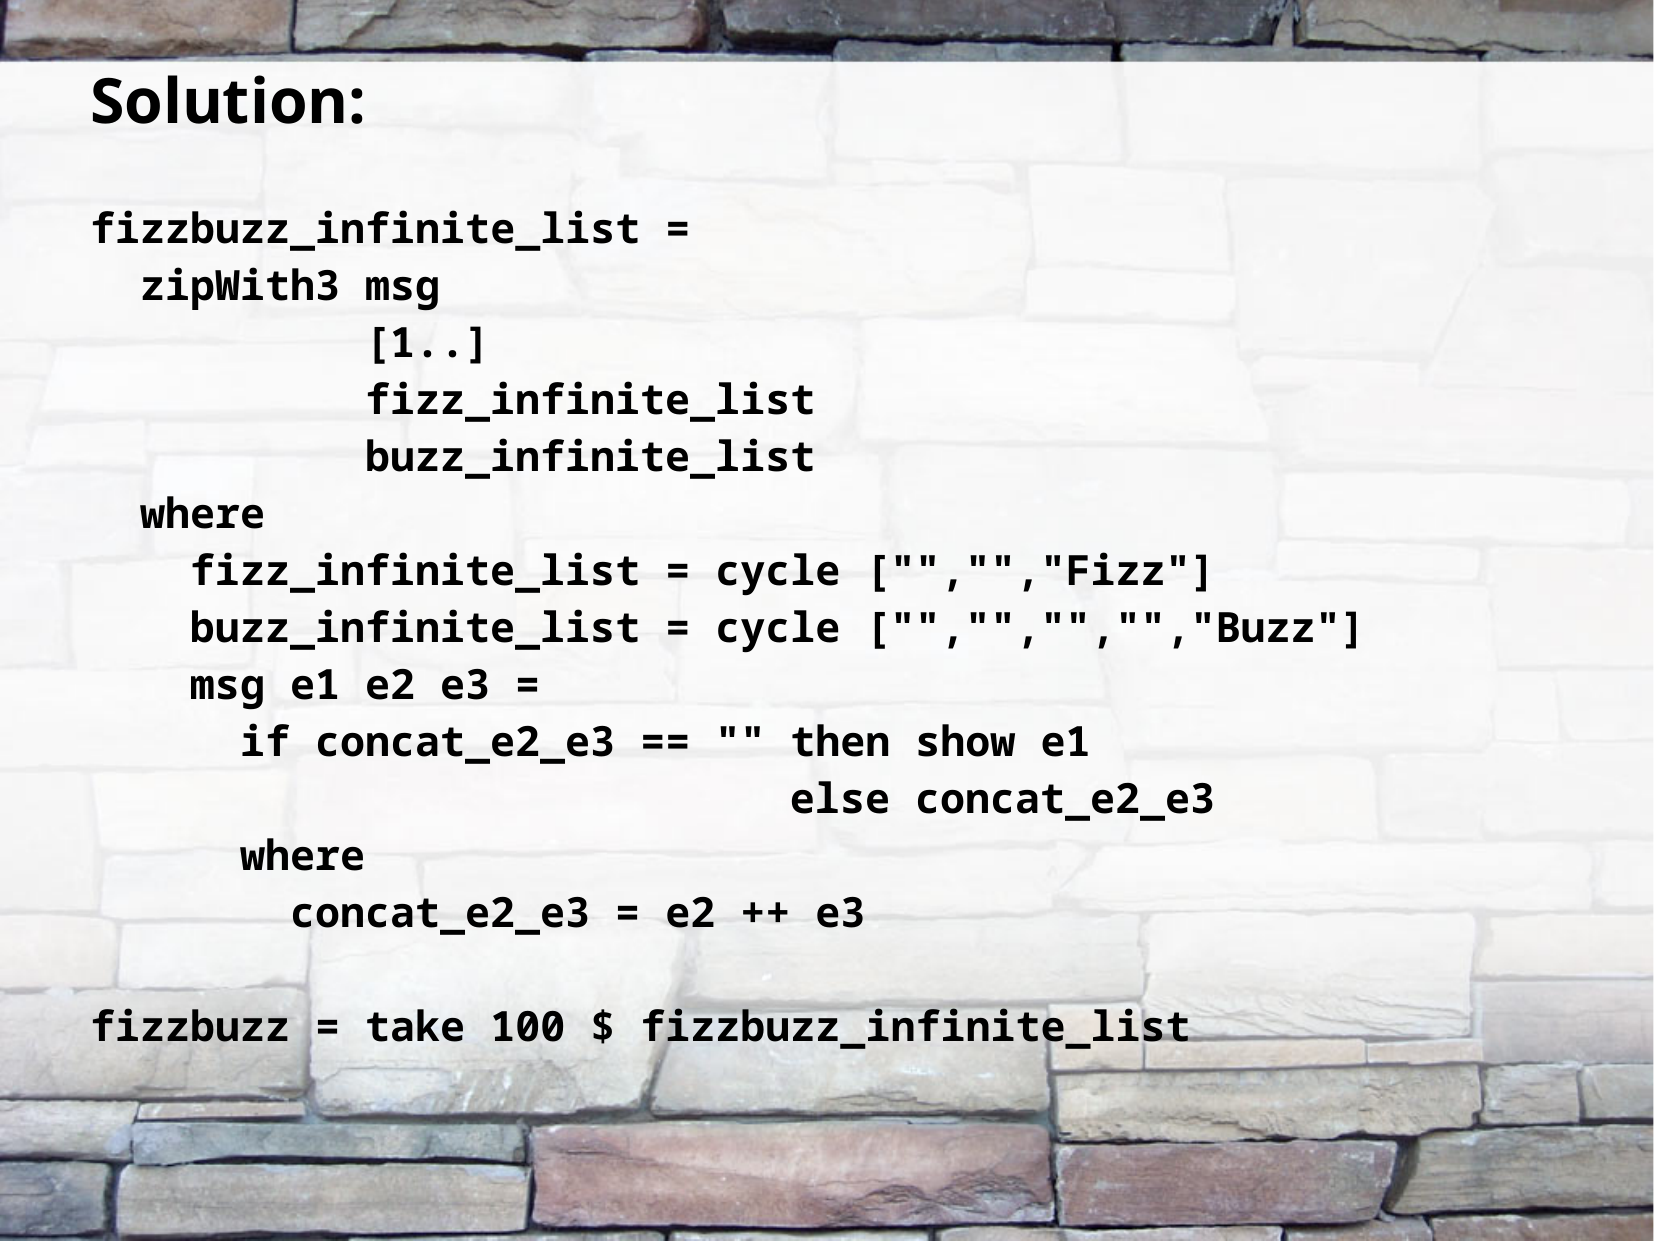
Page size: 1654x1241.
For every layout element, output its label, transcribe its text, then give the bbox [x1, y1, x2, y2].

subtitle Solution: fizzbuzz_infinite_list = zipWith3 msg [1..] fizz_infinite_list buzz_infinite_list where fizz_infinite_list = cycle ["","","Fizz"] buzz_infinite_list = cycle ["","","","","Buzz"] msg e1 e2 e3 = if concat_e2_e3 == "" then show e1 else concat_e2_e3 where concat_e2_e3 = e2 ++ e3 fizzbuzz = take 100 $ fizzbuzz_infinite_list [90, 45, 1571, 1066]
picture [0, 0, 1654, 1241]
